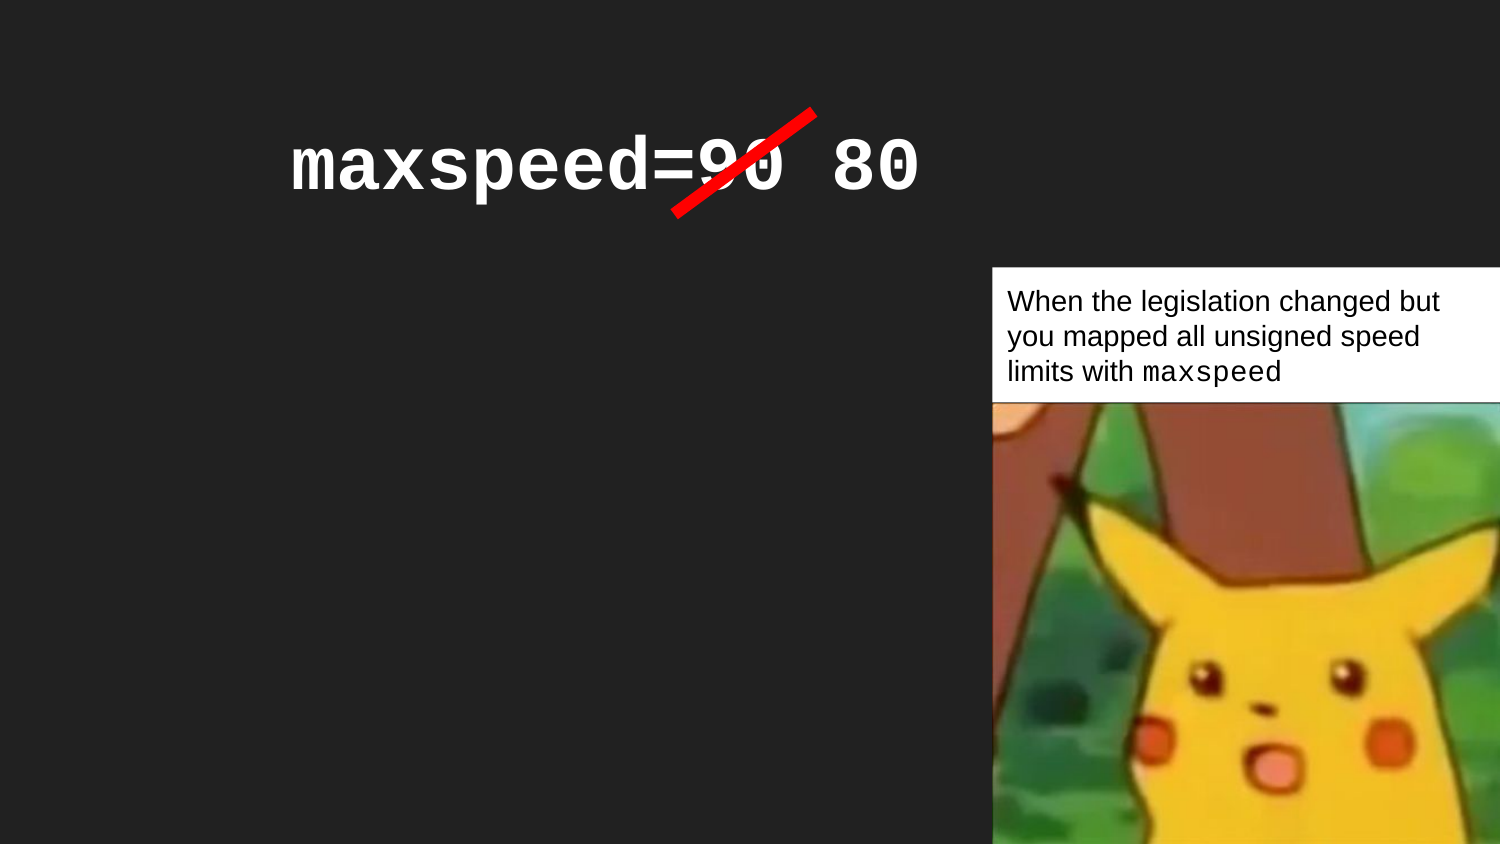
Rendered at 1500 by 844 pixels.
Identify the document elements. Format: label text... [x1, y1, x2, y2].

title maxspeed=90 80 [51, 99, 1449, 755]
text_box When the legislation changed but you mapped all unsigned speed limits with maxspeed [992, 267, 1500, 403]
picture [992, 403, 1500, 844]
